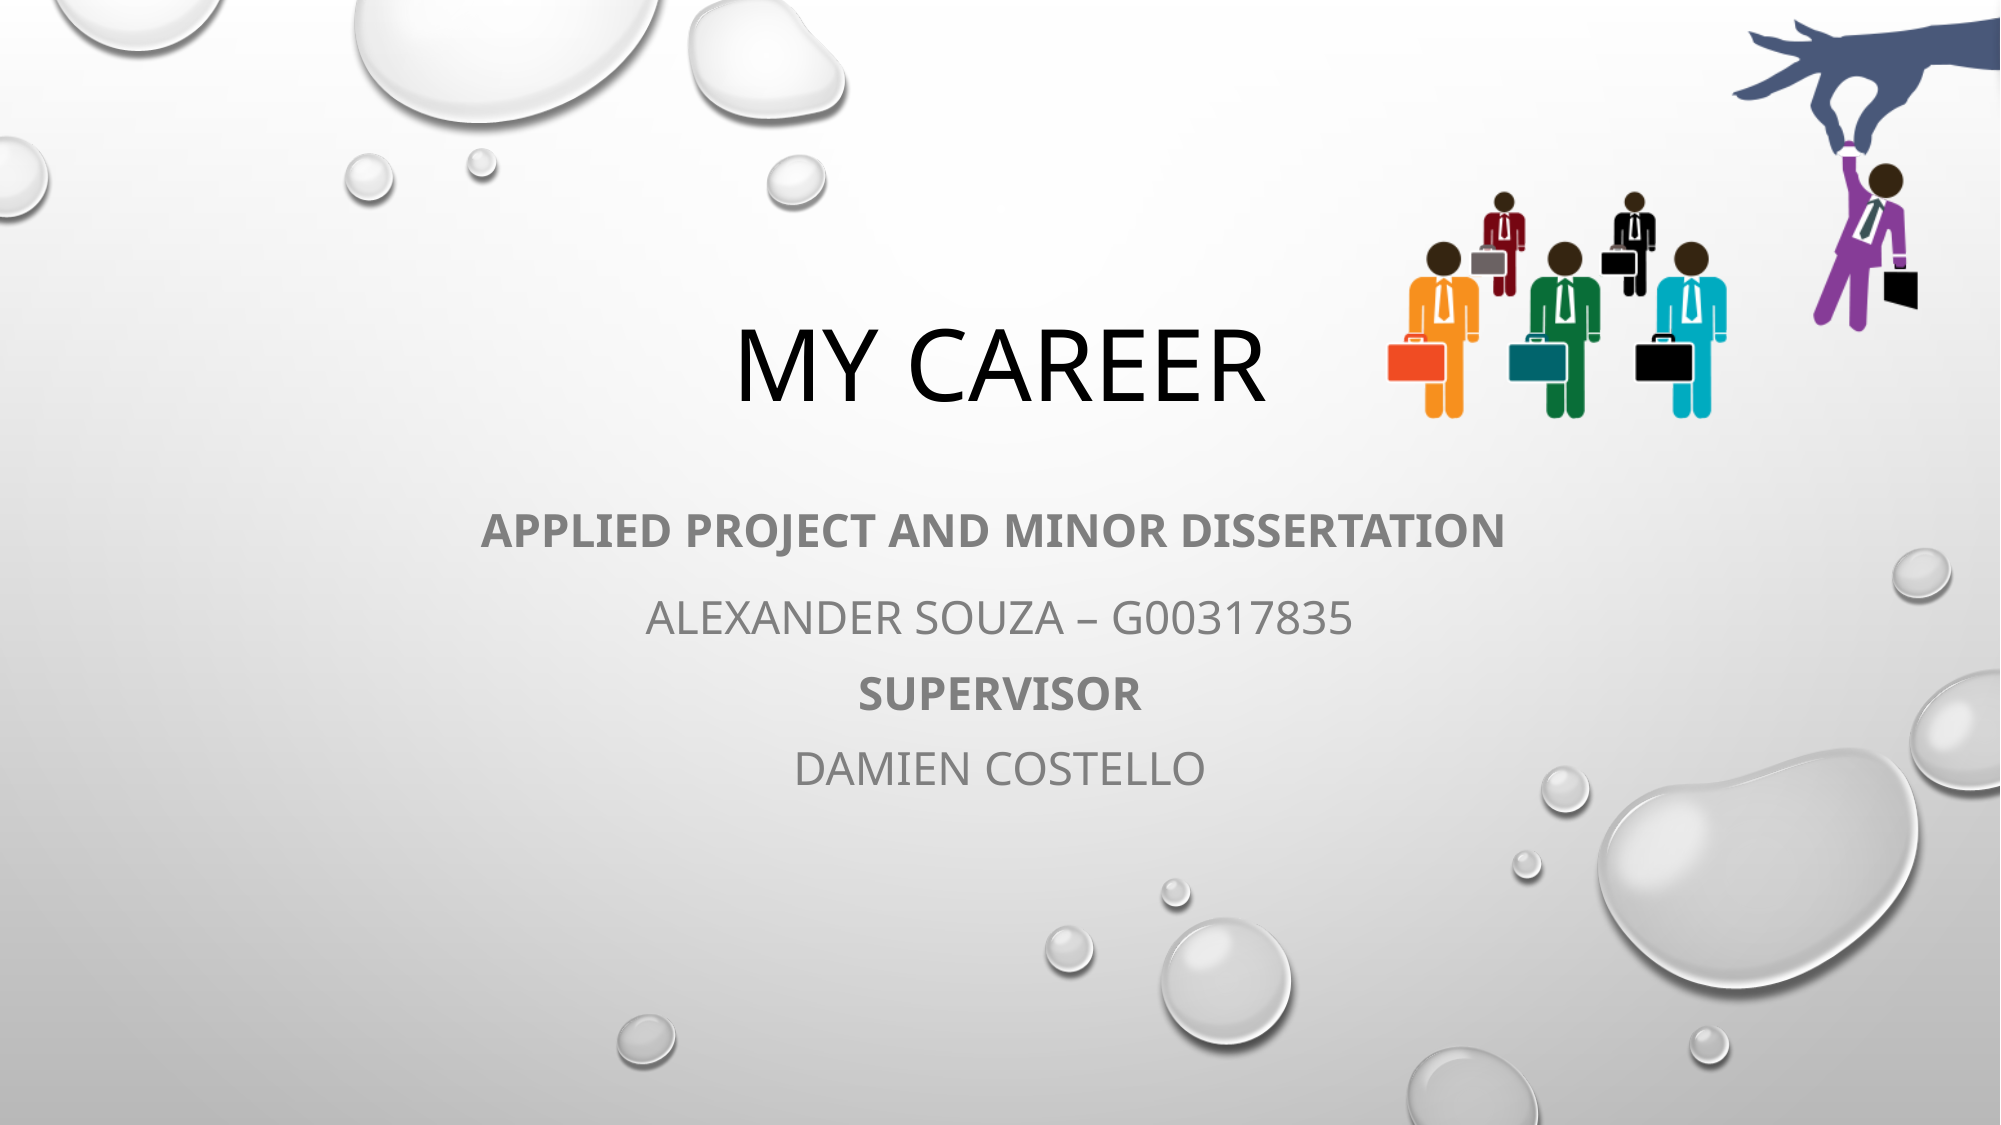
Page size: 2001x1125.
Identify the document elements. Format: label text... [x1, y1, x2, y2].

title My Career [287, 19, 1198, 431]
picture [1198, 0, 2000, 484]
subtitle APPLIED PROJECT AND MINOR dissertation Alexander Souza – G00317835 Supervisor Damien costello [287, 483, 1713, 903]
